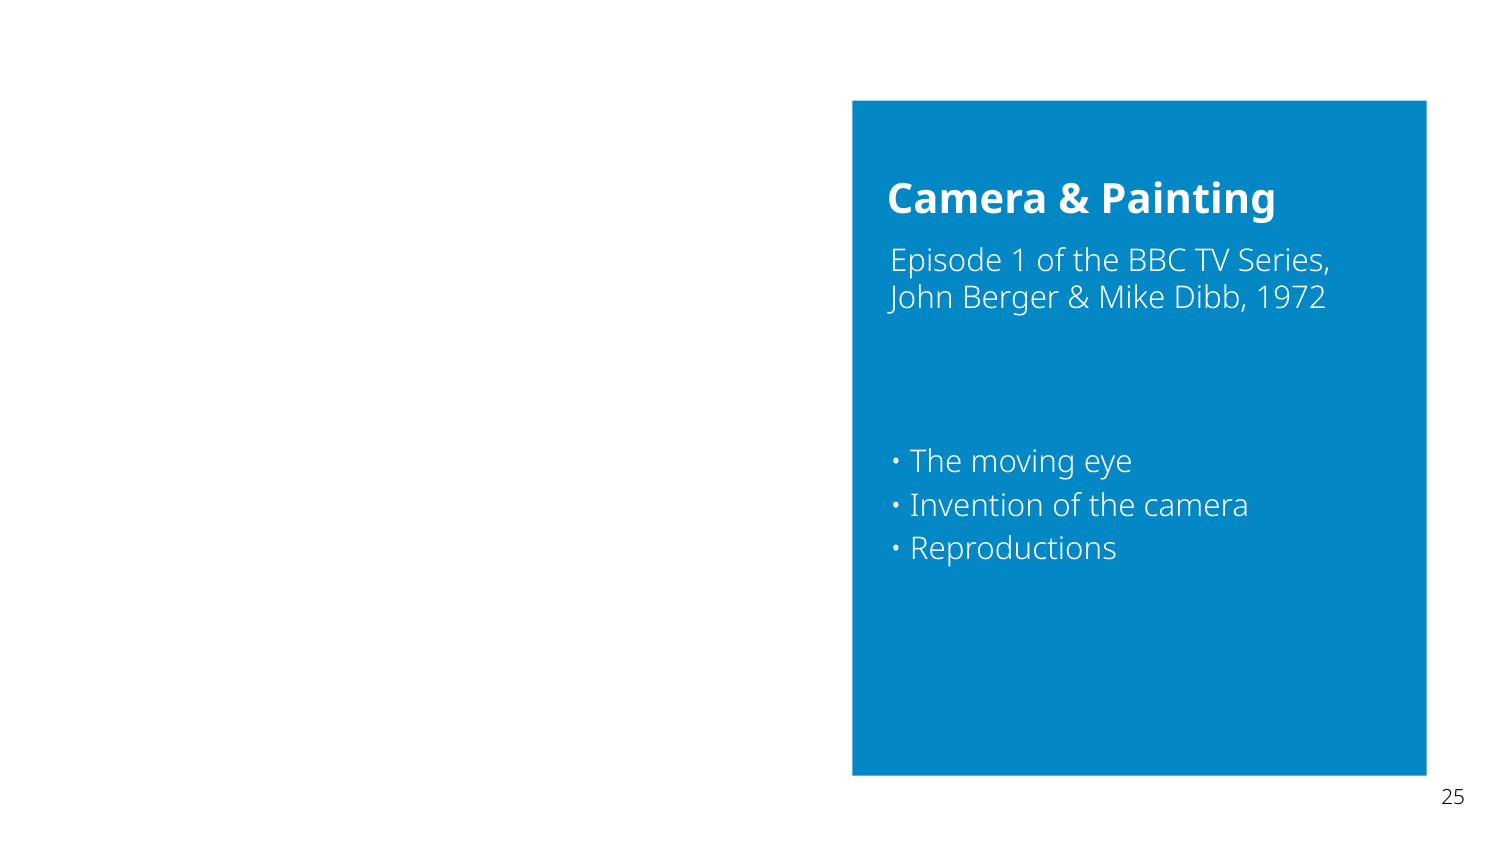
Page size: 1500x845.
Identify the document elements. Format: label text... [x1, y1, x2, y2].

title • The moving eye • Invention of the camera • Reproductions [875, 421, 1344, 753]
title Episode 1 of the BBC TV Series, John Berger & Mike Dibb, 1972 [875, 225, 1388, 338]
title Camera & Painting [871, 168, 1439, 244]
